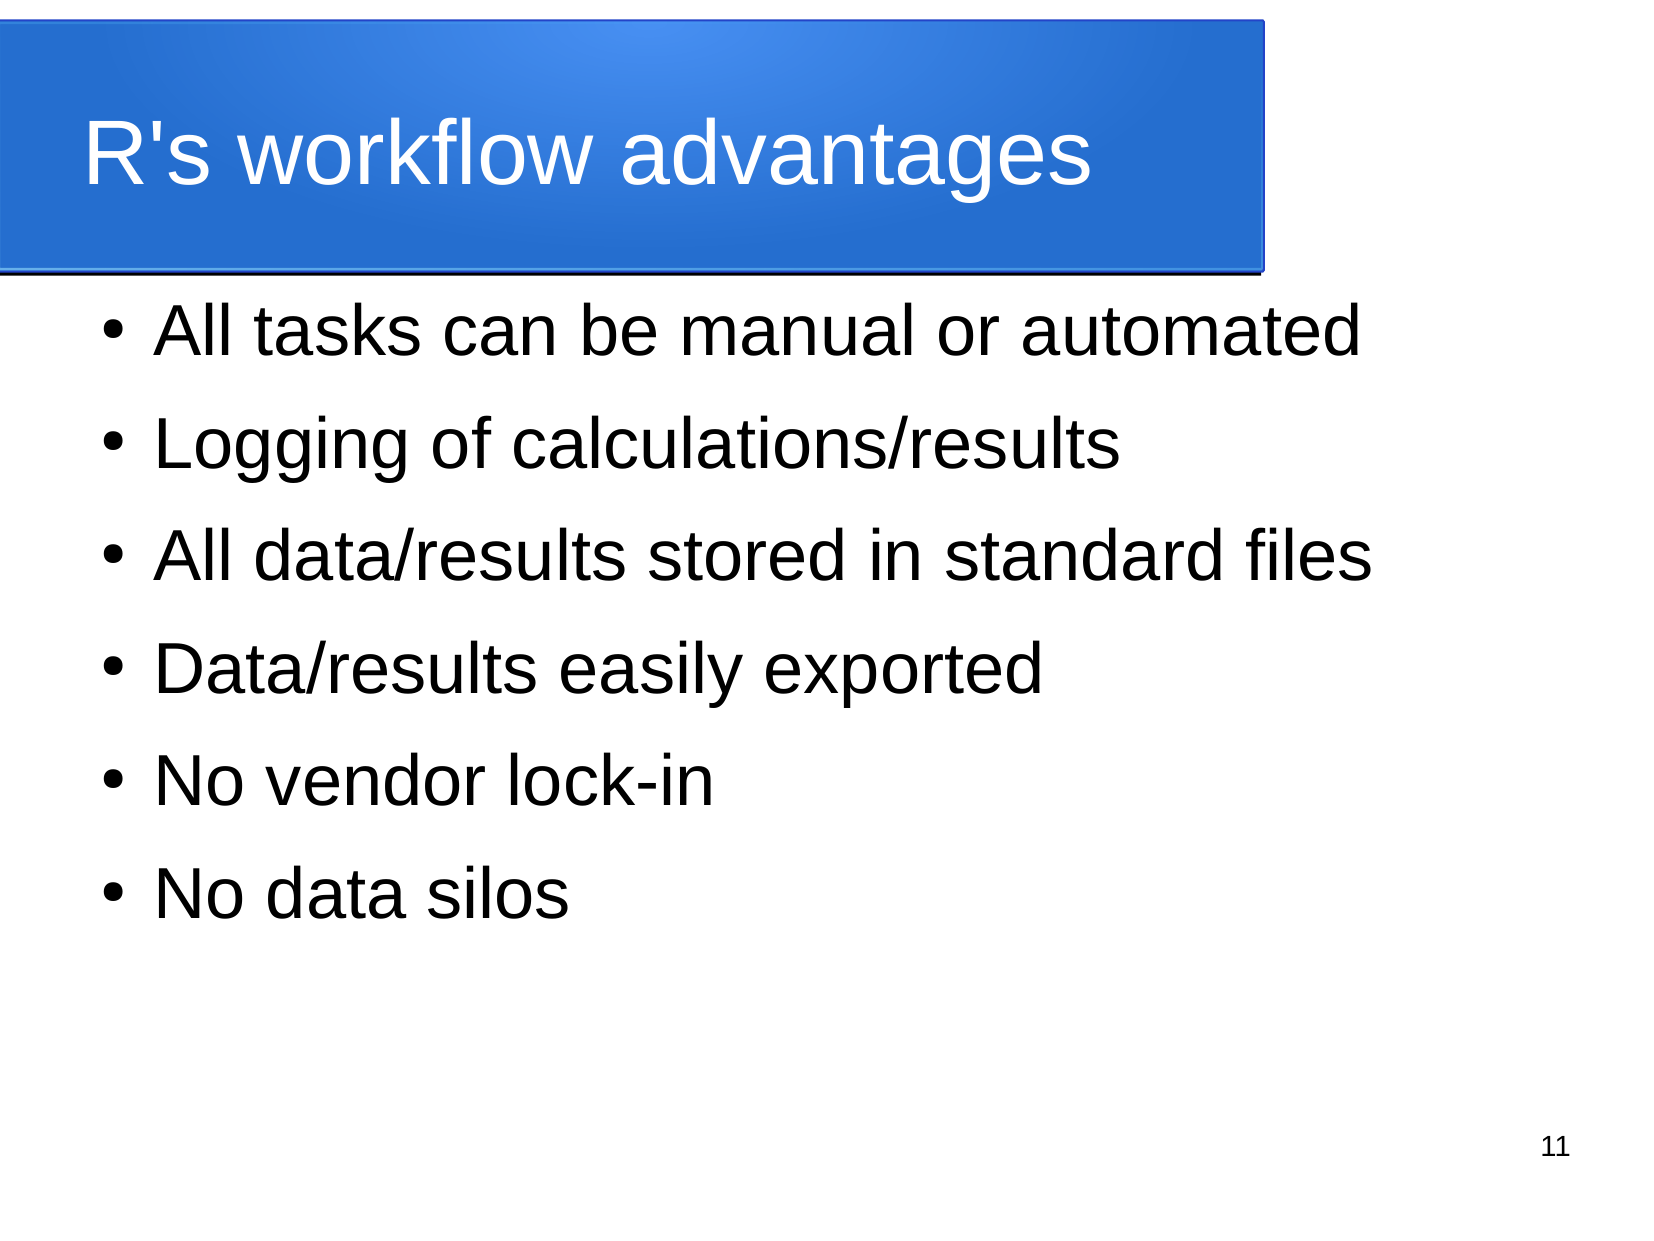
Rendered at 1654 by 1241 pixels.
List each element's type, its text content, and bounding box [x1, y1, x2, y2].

list All tasks can be manual or automated Logging of calculations/results All data/results stored in standard files Data/results easily exported No vendor lock-in No data silos [82, 290, 1538, 1010]
title R's workflow advantages [82, 49, 1569, 257]
